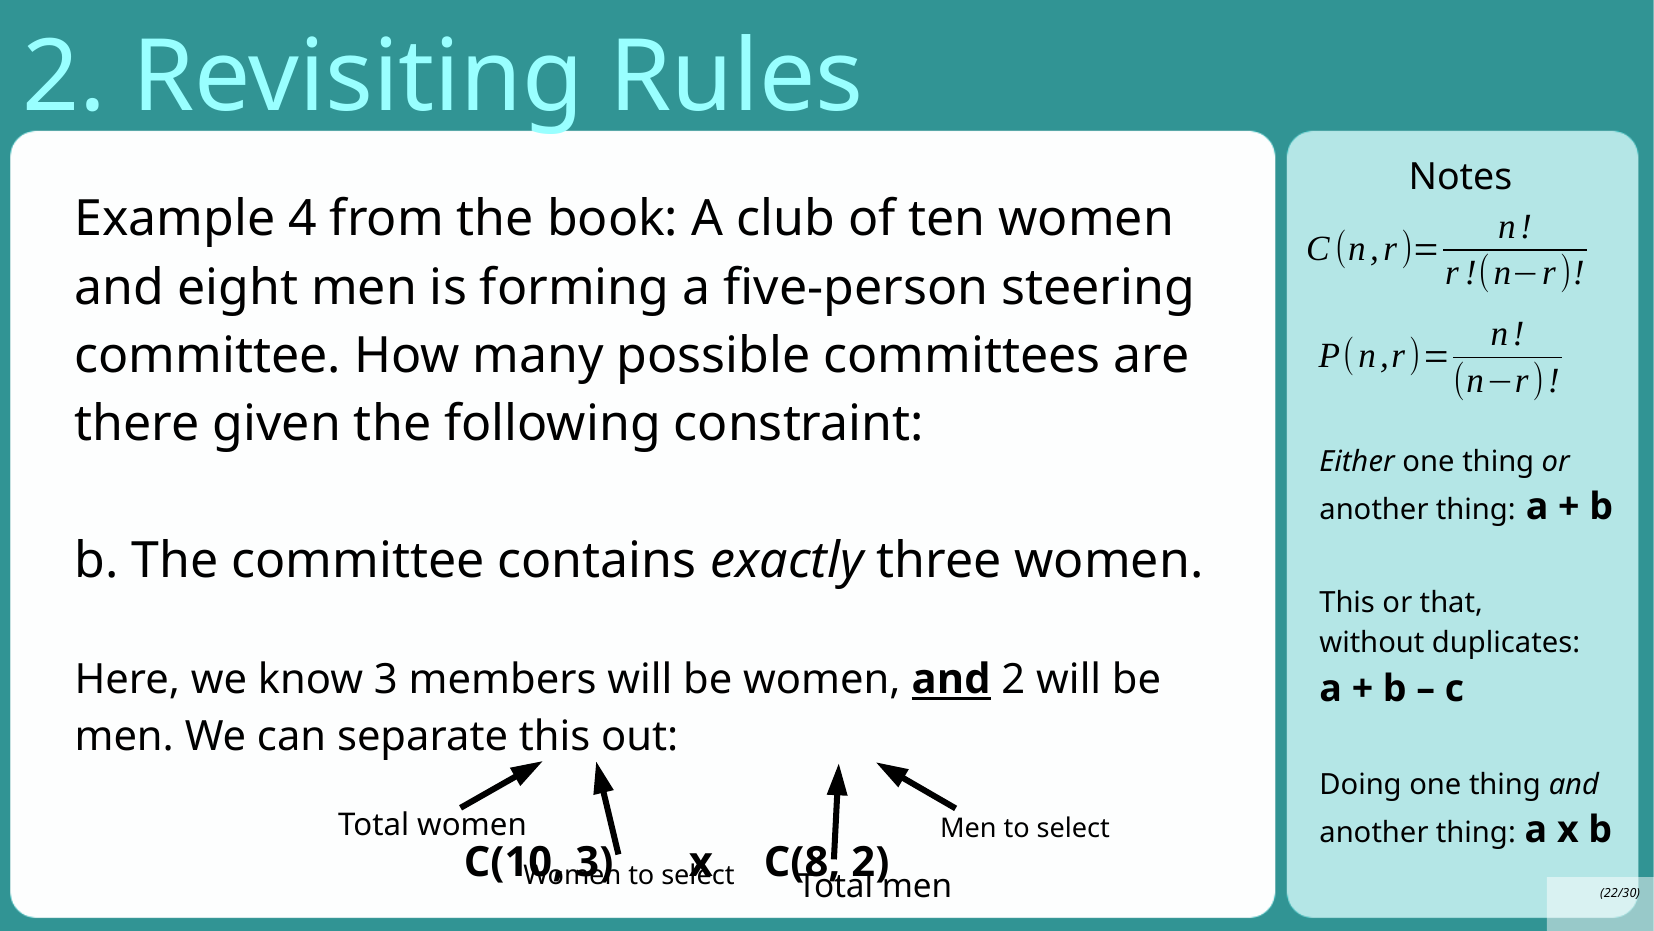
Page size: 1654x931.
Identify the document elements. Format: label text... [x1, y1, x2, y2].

title 2. Revisiting Rules [22, 13, 1511, 130]
text_box Example 4 from the book: A club of ten women and eight men is forming a five-person steering committee. How many possible committees are there given the following constraint: b. The committee contains exactly three women. Here, we know 3 members will be women, and 2 will be men. We can separate this out: C(10, 3) x C(8, 2) [74, 182, 1244, 763]
text_box Women to select [496, 848, 762, 894]
chart [1297, 207, 1598, 295]
text_box Total men [742, 854, 1009, 907]
chart [1307, 314, 1571, 402]
picture [0, 0, 1654, 931]
text_box Men to select [892, 801, 1158, 847]
text_box (<number>/30) [1546, 877, 1654, 931]
text_box Either one thing or another thing: a + b This or that, without duplicates: a + b – c Doing one thing and another thing: a x b [1304, 432, 1630, 789]
text_box Notes [1290, 141, 1631, 395]
text_box Total women [299, 794, 566, 845]
